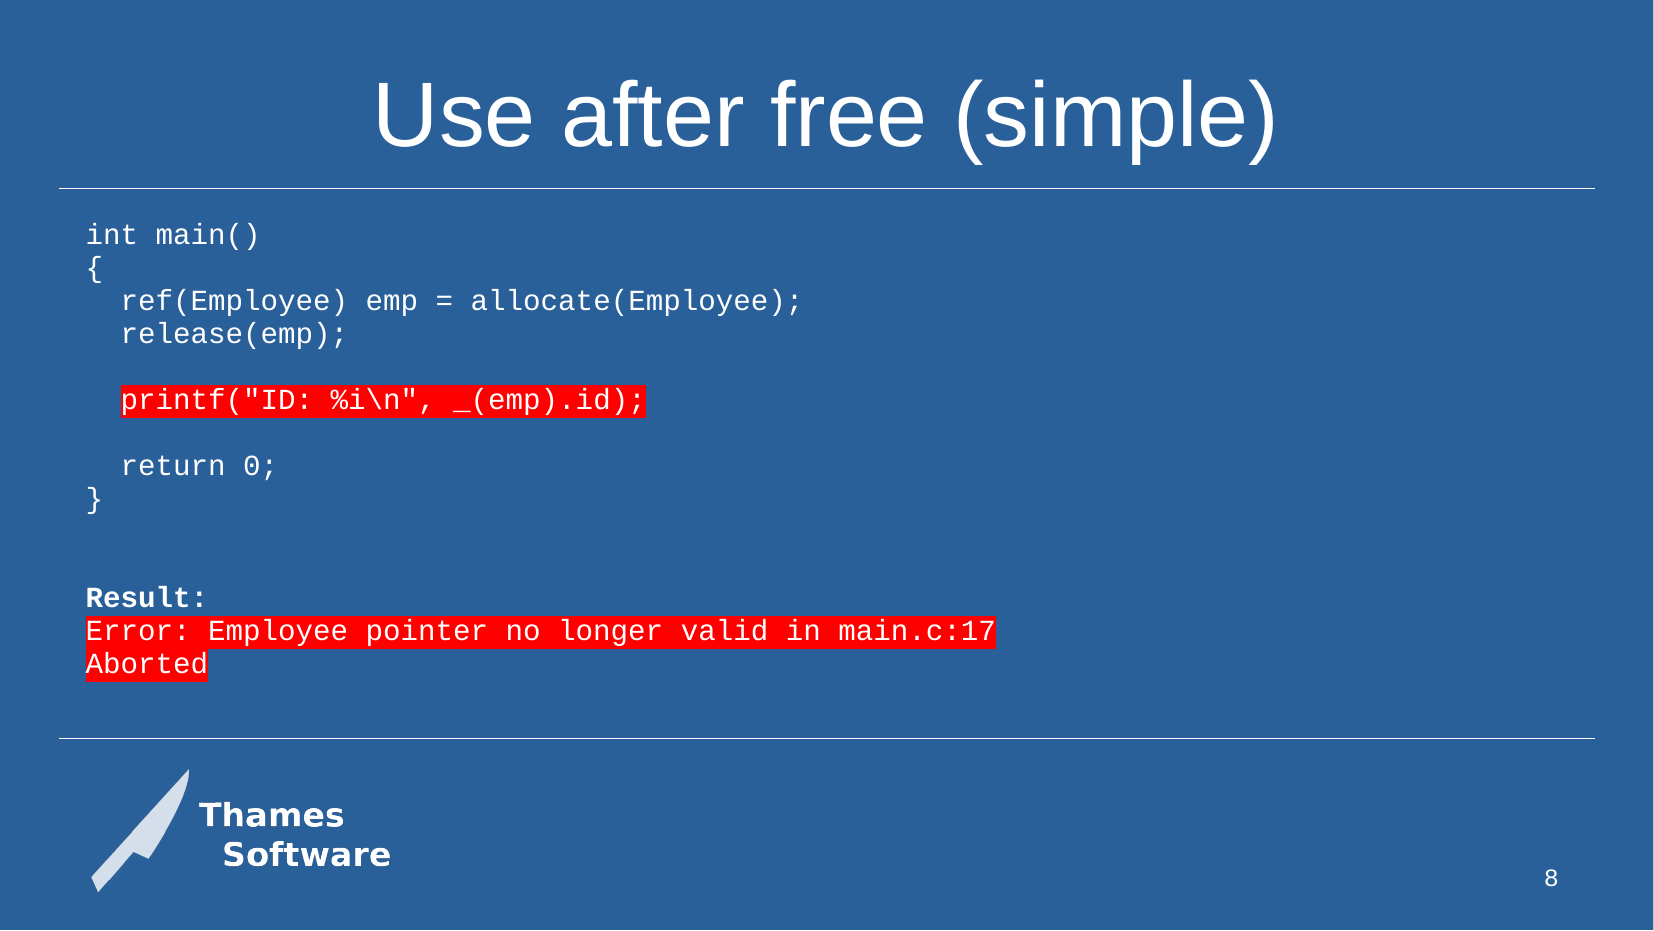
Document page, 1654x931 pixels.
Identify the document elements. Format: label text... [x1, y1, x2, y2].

title Use after free (simple) [82, 189, 1571, 193]
title Use after free (simple) [82, 37, 1571, 188]
picture [82, 756, 421, 907]
text_box int main() { ref(Employee) emp = allocate(Employee); release(emp); printf("ID: %i\n", _(emp).id); return 0; } Result: Error: Employee pointer no longer valid in main.c:17 Aborted [70, 212, 1571, 697]
